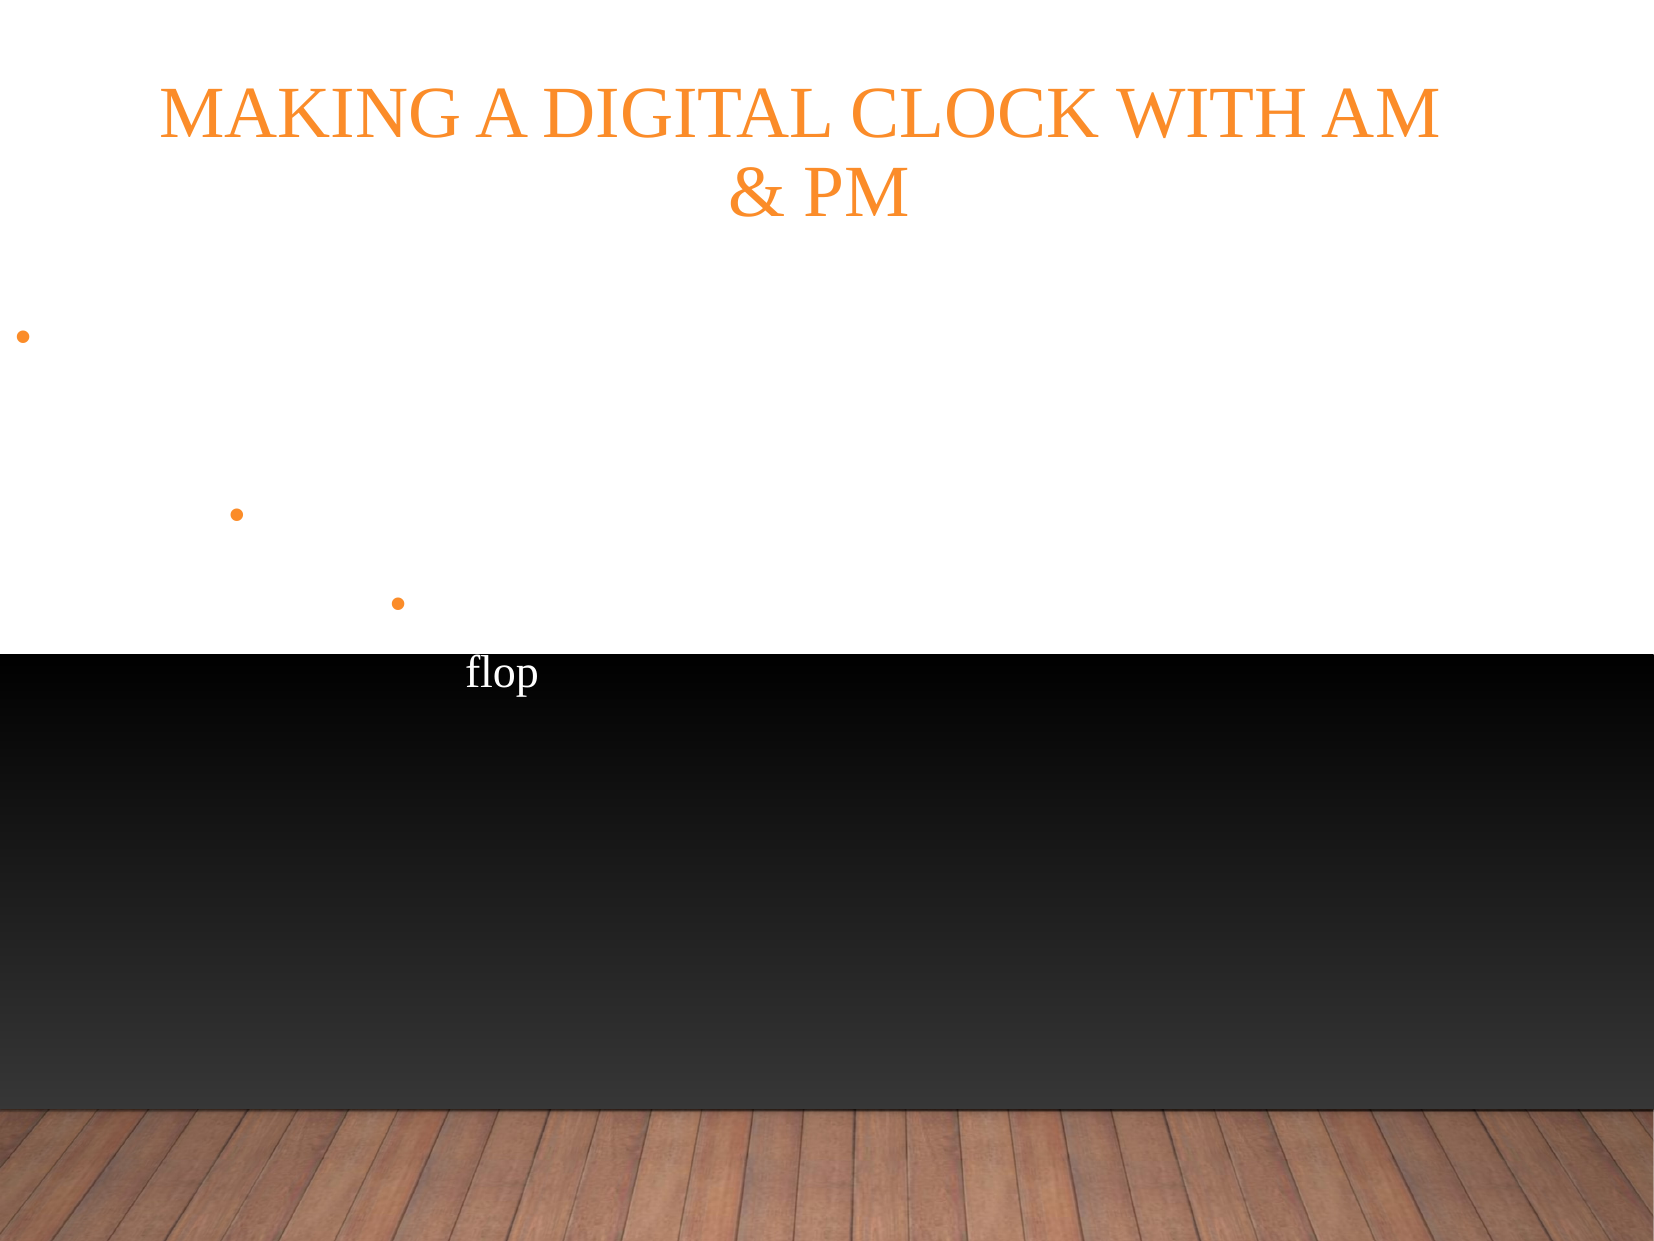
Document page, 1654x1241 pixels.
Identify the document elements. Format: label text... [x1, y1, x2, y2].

list This idea will be done using JK-Flip Flop Jk flip flop stores 1-bit on Q and and vice versa on First lets see the construction & Truth Table of jk flip flop [0, 290, 1489, 1010]
title Making a digital clock with am & pm [0, 65, 1489, 241]
